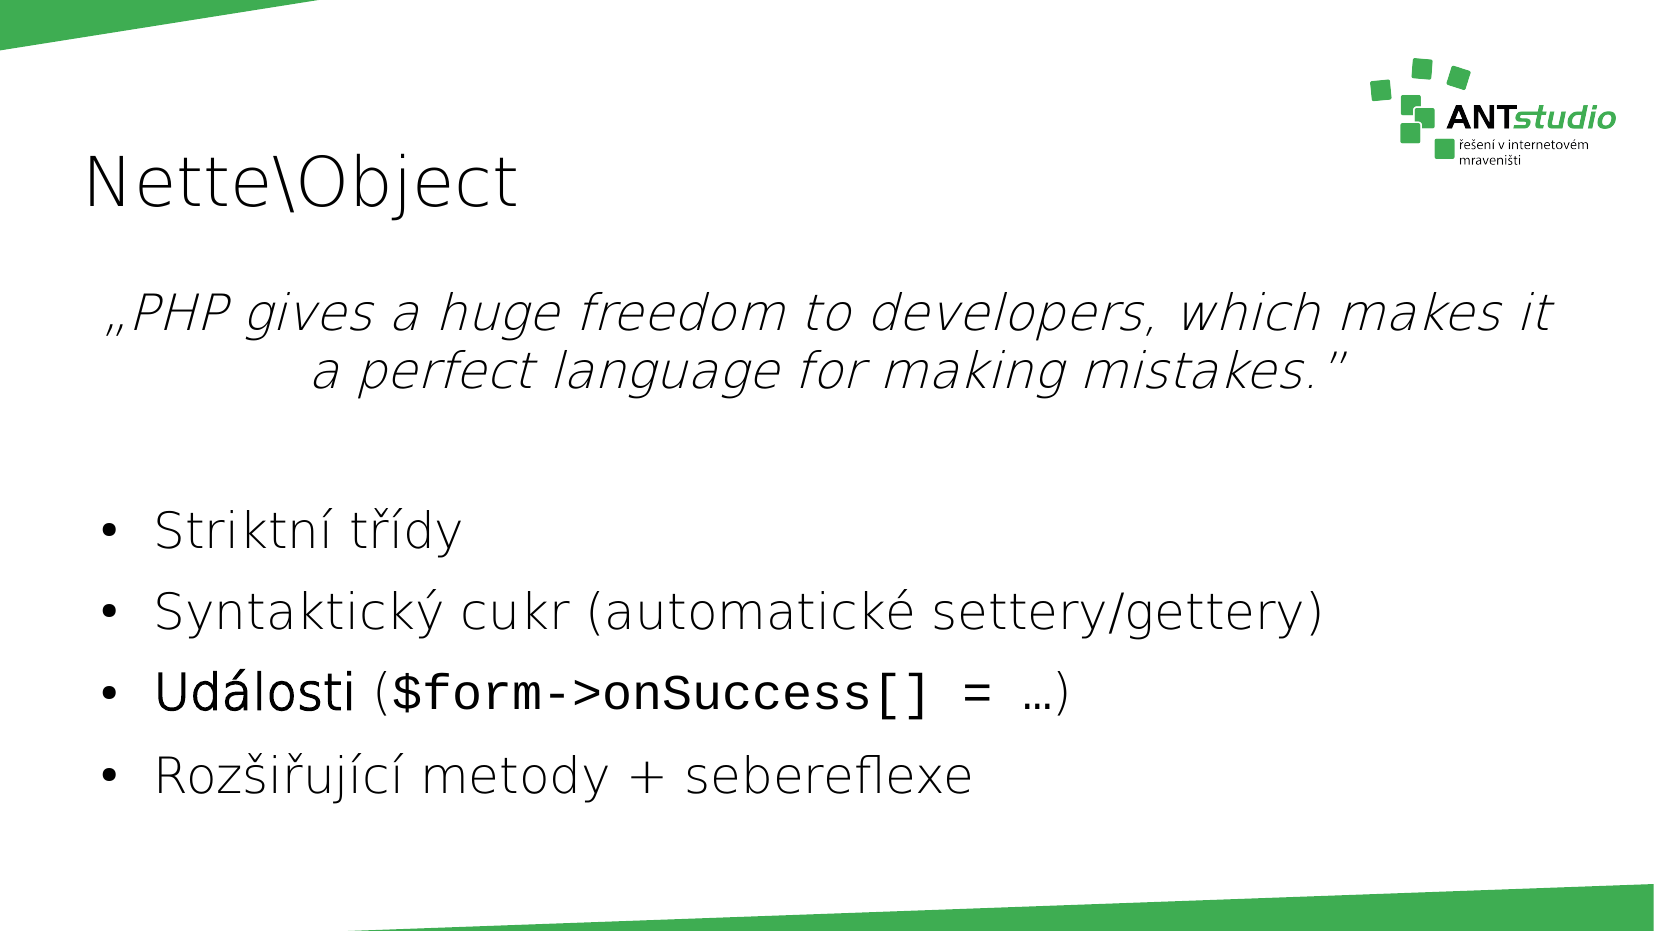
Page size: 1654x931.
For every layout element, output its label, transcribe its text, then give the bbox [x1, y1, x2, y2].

picture [1370, 58, 1616, 165]
title Nette\Object [82, 104, 1571, 260]
list „PHP gives a huge freedom to developers, which makes it a perfect language for making mistakes.” Striktní třídy Syntaktický cukr (automatické settery/gettery) Události ($form->onSuccess[] = …) Rozšiřující metody + sebereflexe [82, 283, 1571, 847]
